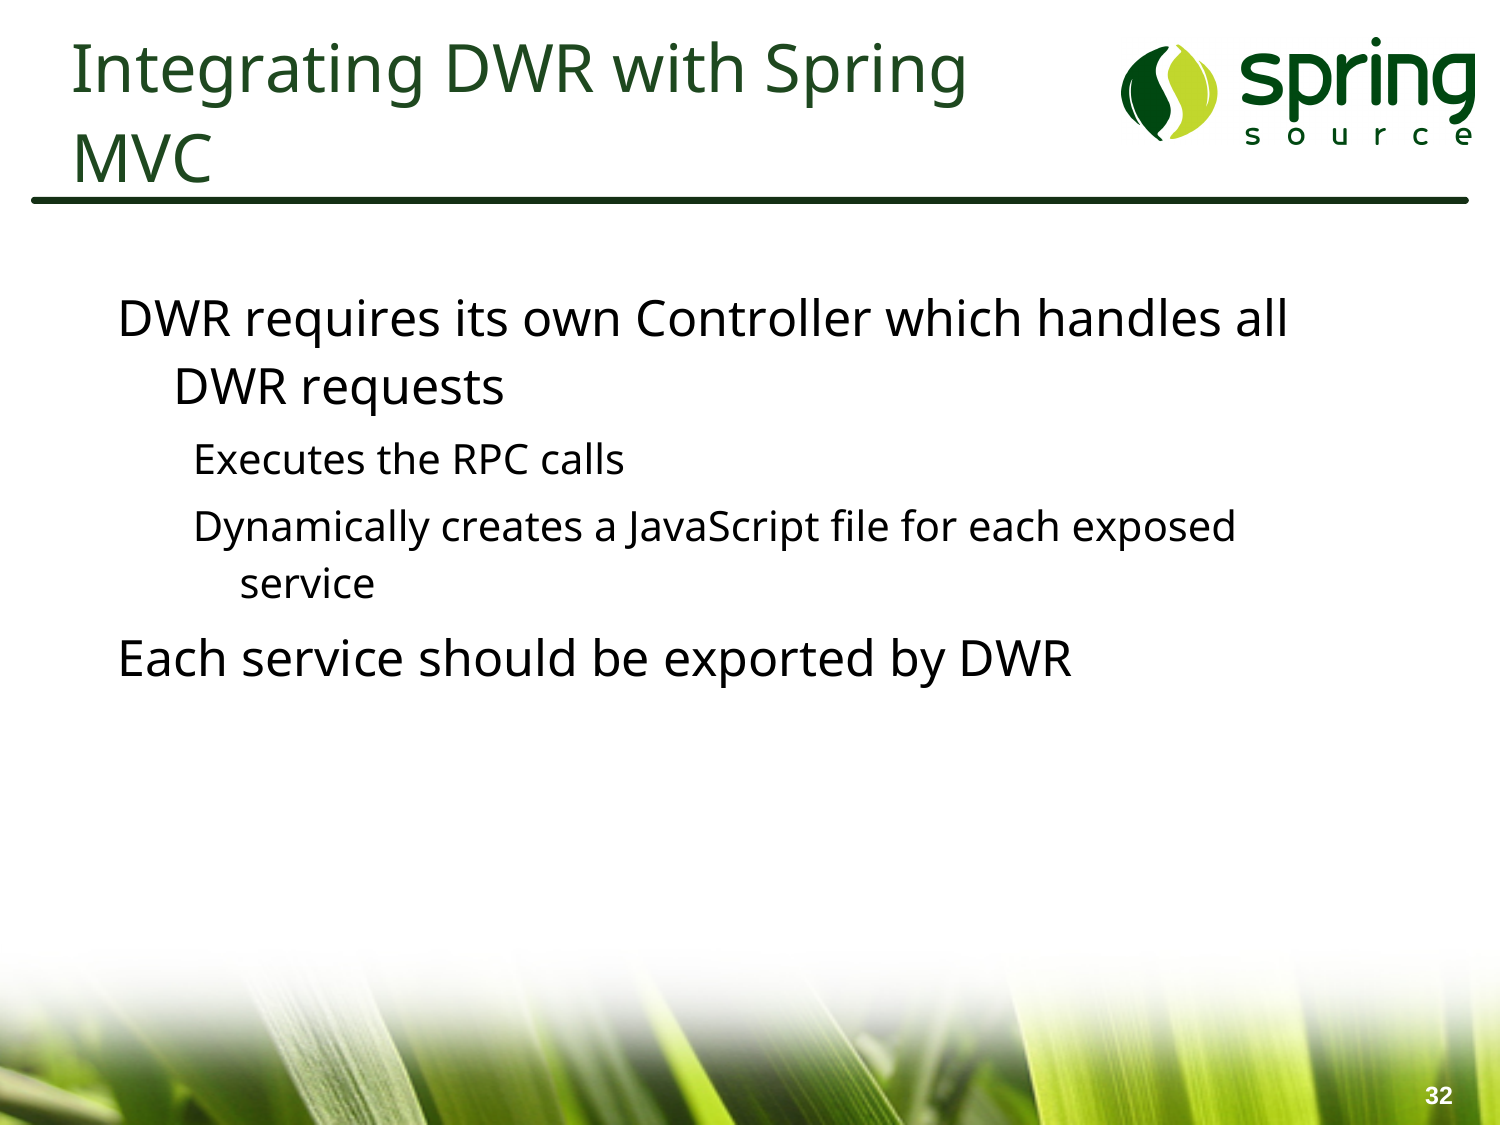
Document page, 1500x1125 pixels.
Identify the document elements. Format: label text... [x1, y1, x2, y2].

picture [1121, 37, 1475, 145]
picture [0, 944, 1500, 1125]
list DWR requires its own Controller which handles all DWR requests Executes the RPC calls Dynamically creates a JavaScript file for each exposed service Each service should be exported by DWR [103, 275, 1394, 938]
title Integrating DWR with Spring MVC [56, 13, 1089, 191]
